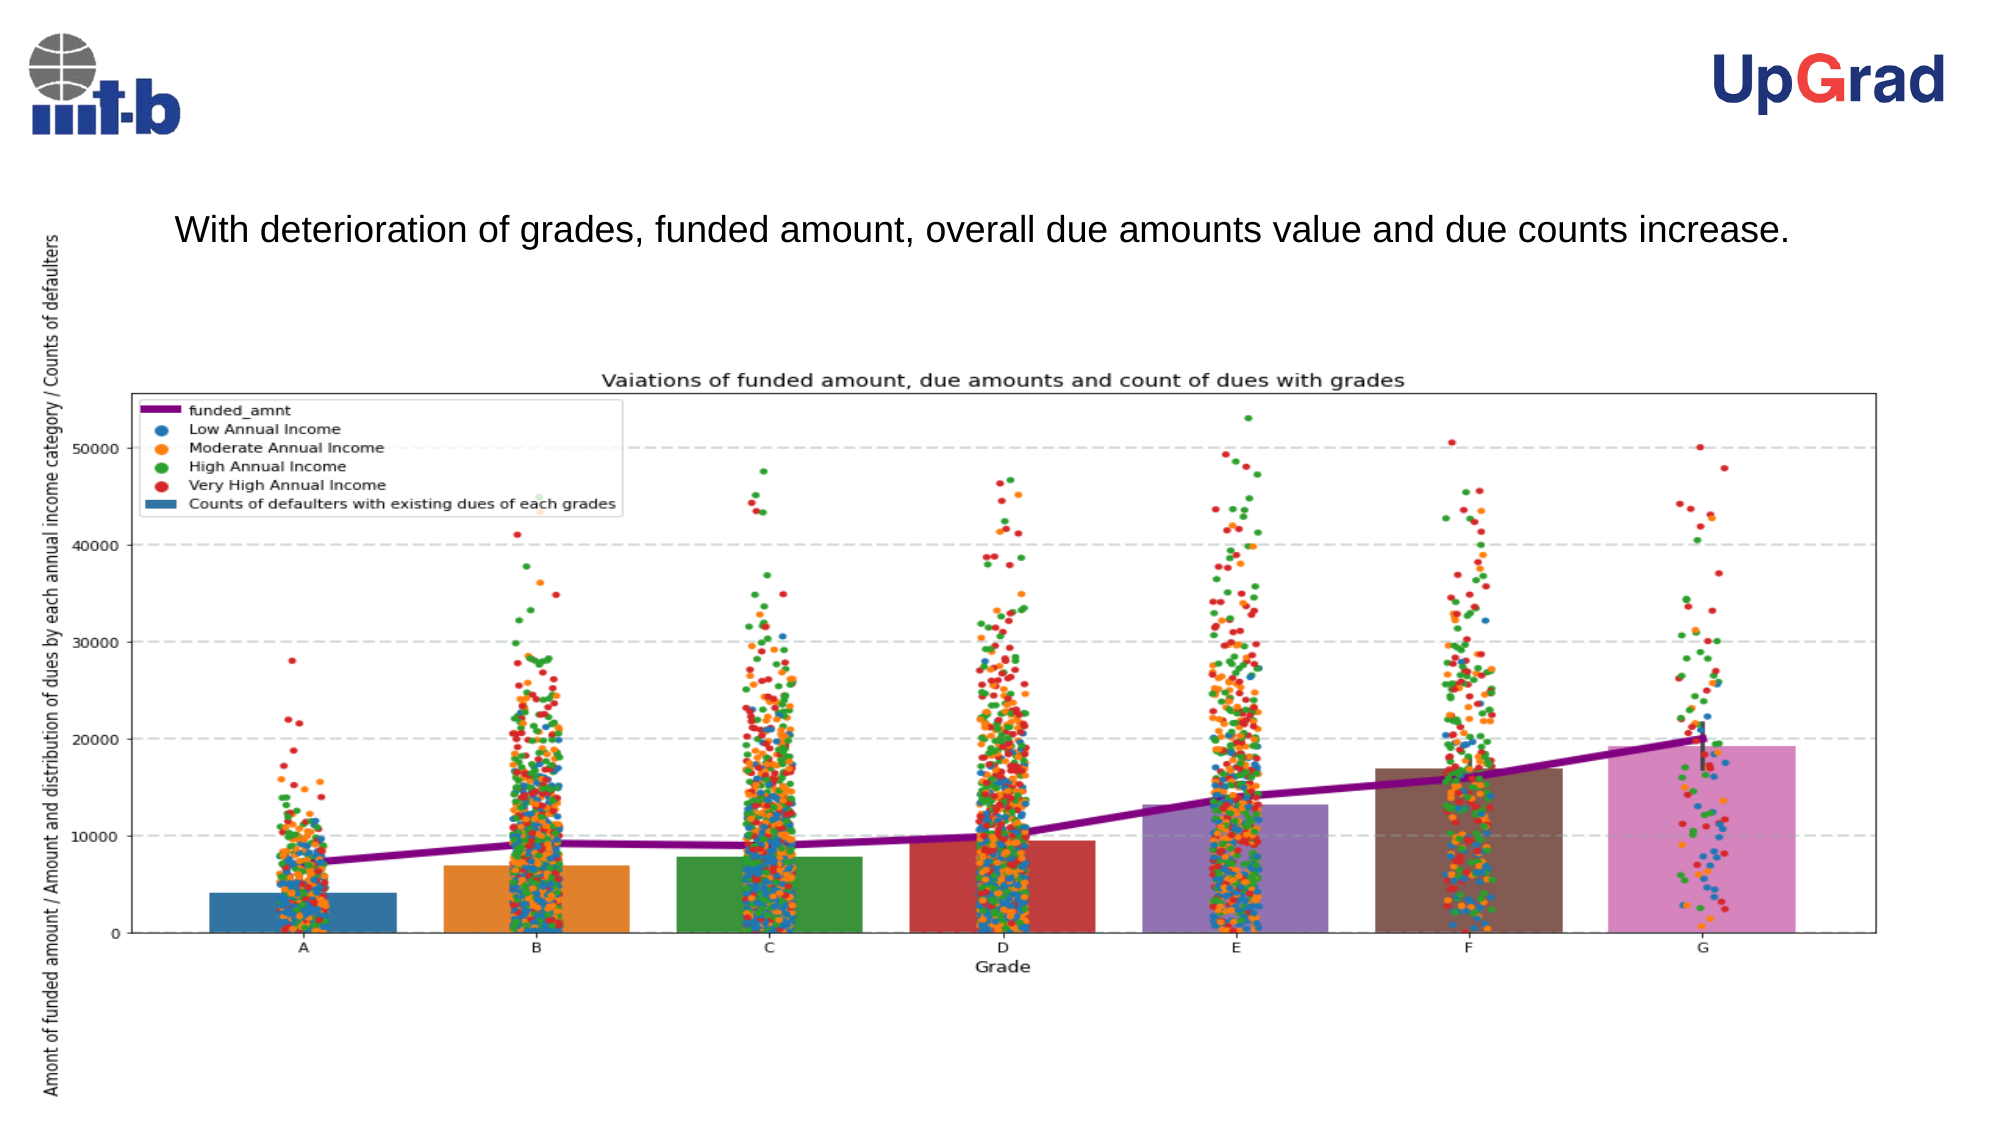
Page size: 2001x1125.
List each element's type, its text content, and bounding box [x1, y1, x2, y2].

picture [33, 224, 1885, 1103]
text_box With deterioration of grades, funded amount, overall due amounts value and due counts increase. [159, 197, 1818, 254]
picture [0, 29, 207, 162]
picture [1714, 53, 1950, 115]
